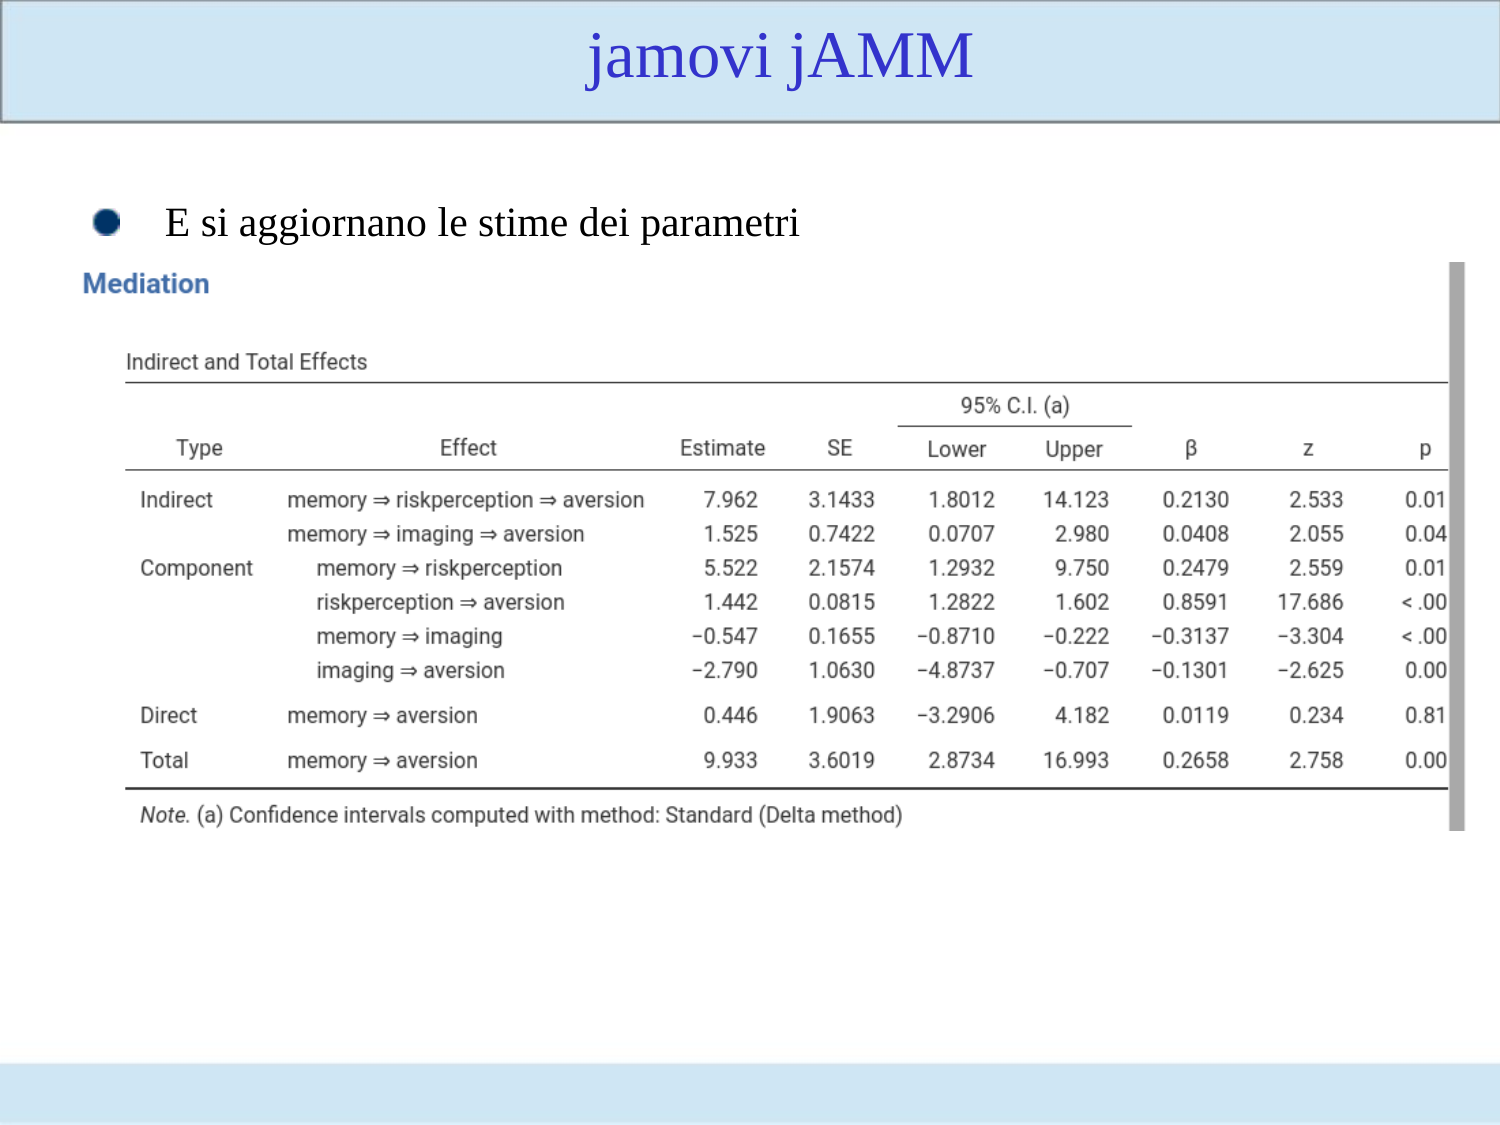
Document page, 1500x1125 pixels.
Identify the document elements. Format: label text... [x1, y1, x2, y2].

picture [0, 0, 1500, 1125]
text_box E si aggiornano le stime dei parametri [74, 187, 1413, 253]
title jamovi jAMM [249, 3, 1313, 99]
